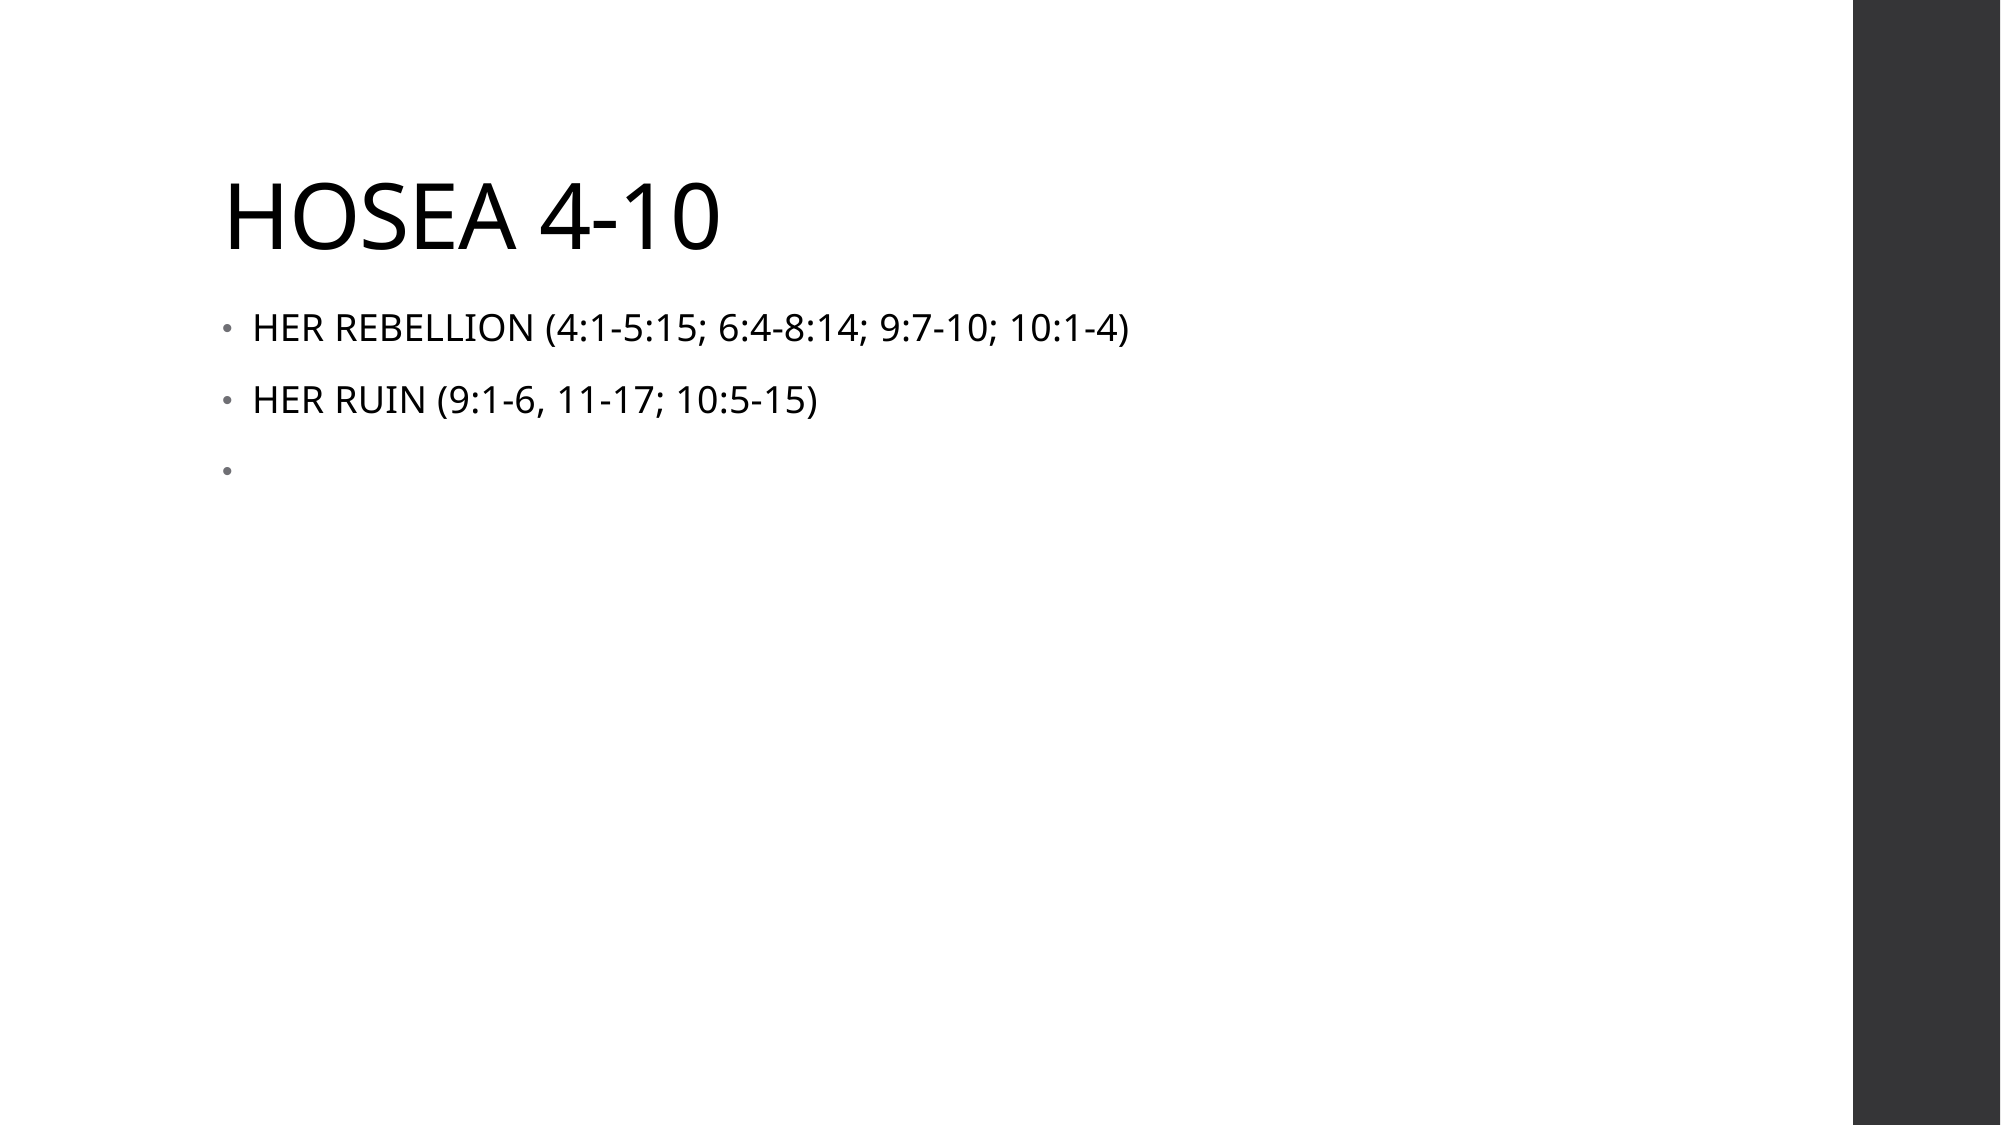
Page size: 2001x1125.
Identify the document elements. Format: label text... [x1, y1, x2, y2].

list HER REBELLION (4:1-5:15; 6:4-8:14; 9:7-10; 10:1-4) HER RUIN (9:1-6, 11-17; 10:5-15) [206, 299, 1617, 1014]
title HOSEA 4-10 [206, 60, 1797, 278]
